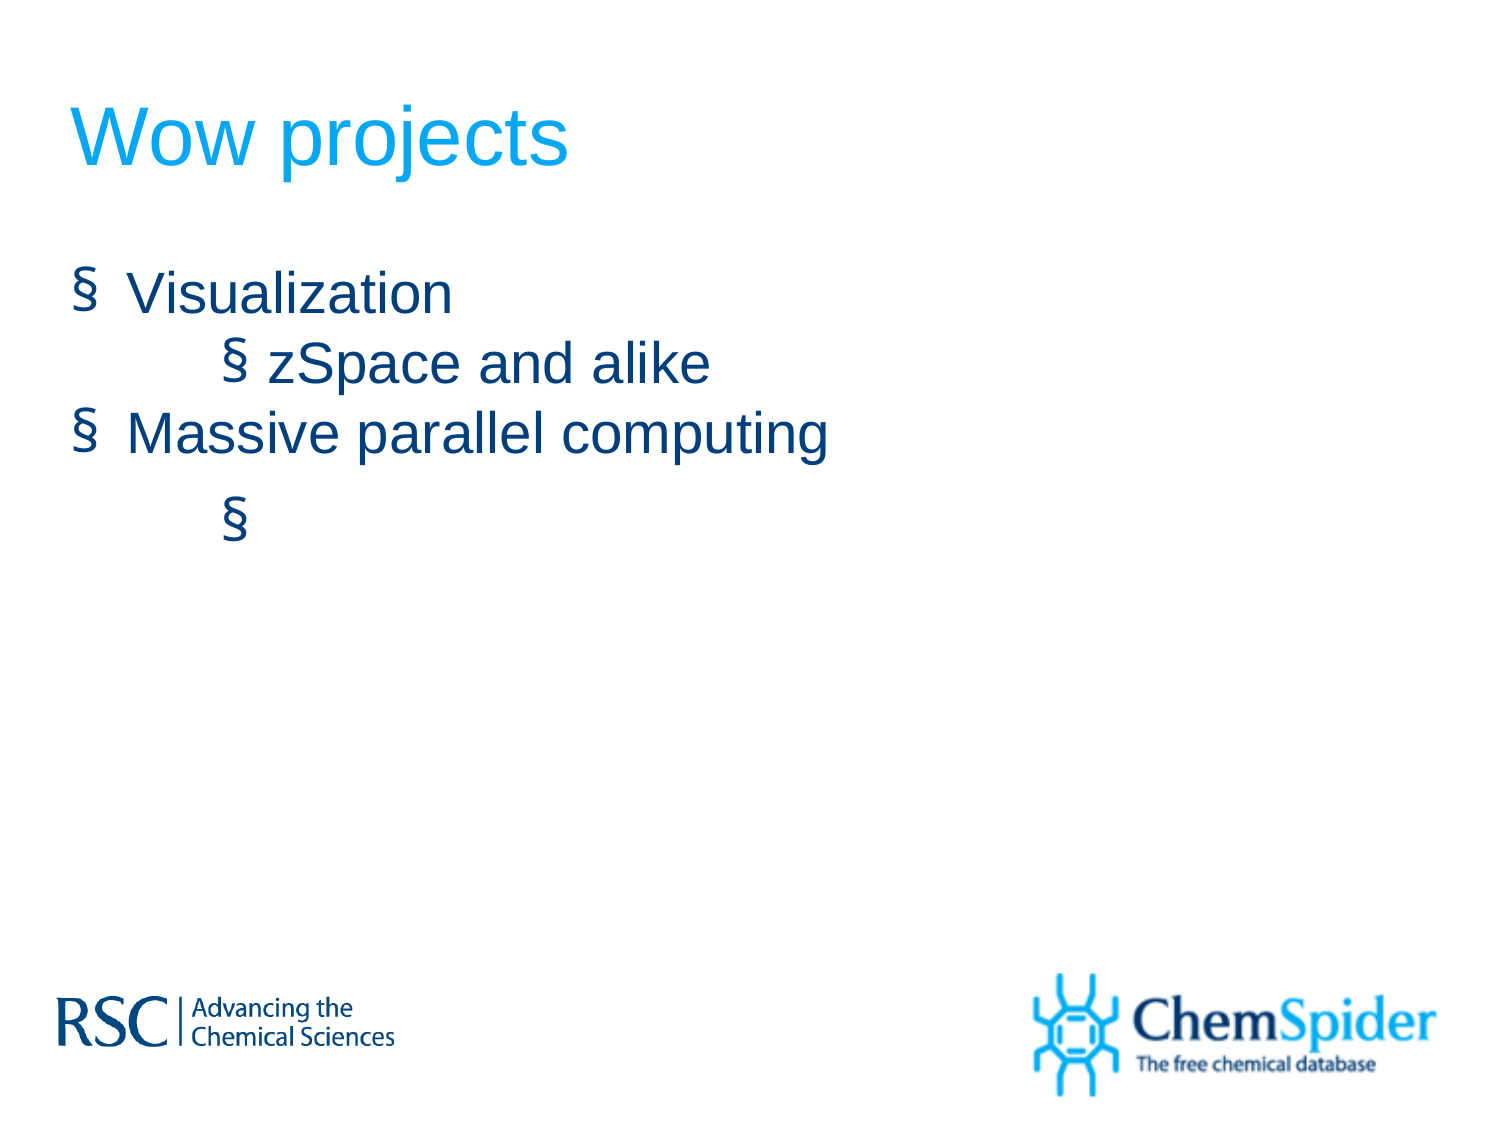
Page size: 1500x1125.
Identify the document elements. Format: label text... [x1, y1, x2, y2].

list Visualization zSpace and alike Massive parallel computing [55, 260, 1438, 976]
title Wow projects [55, 75, 1438, 185]
